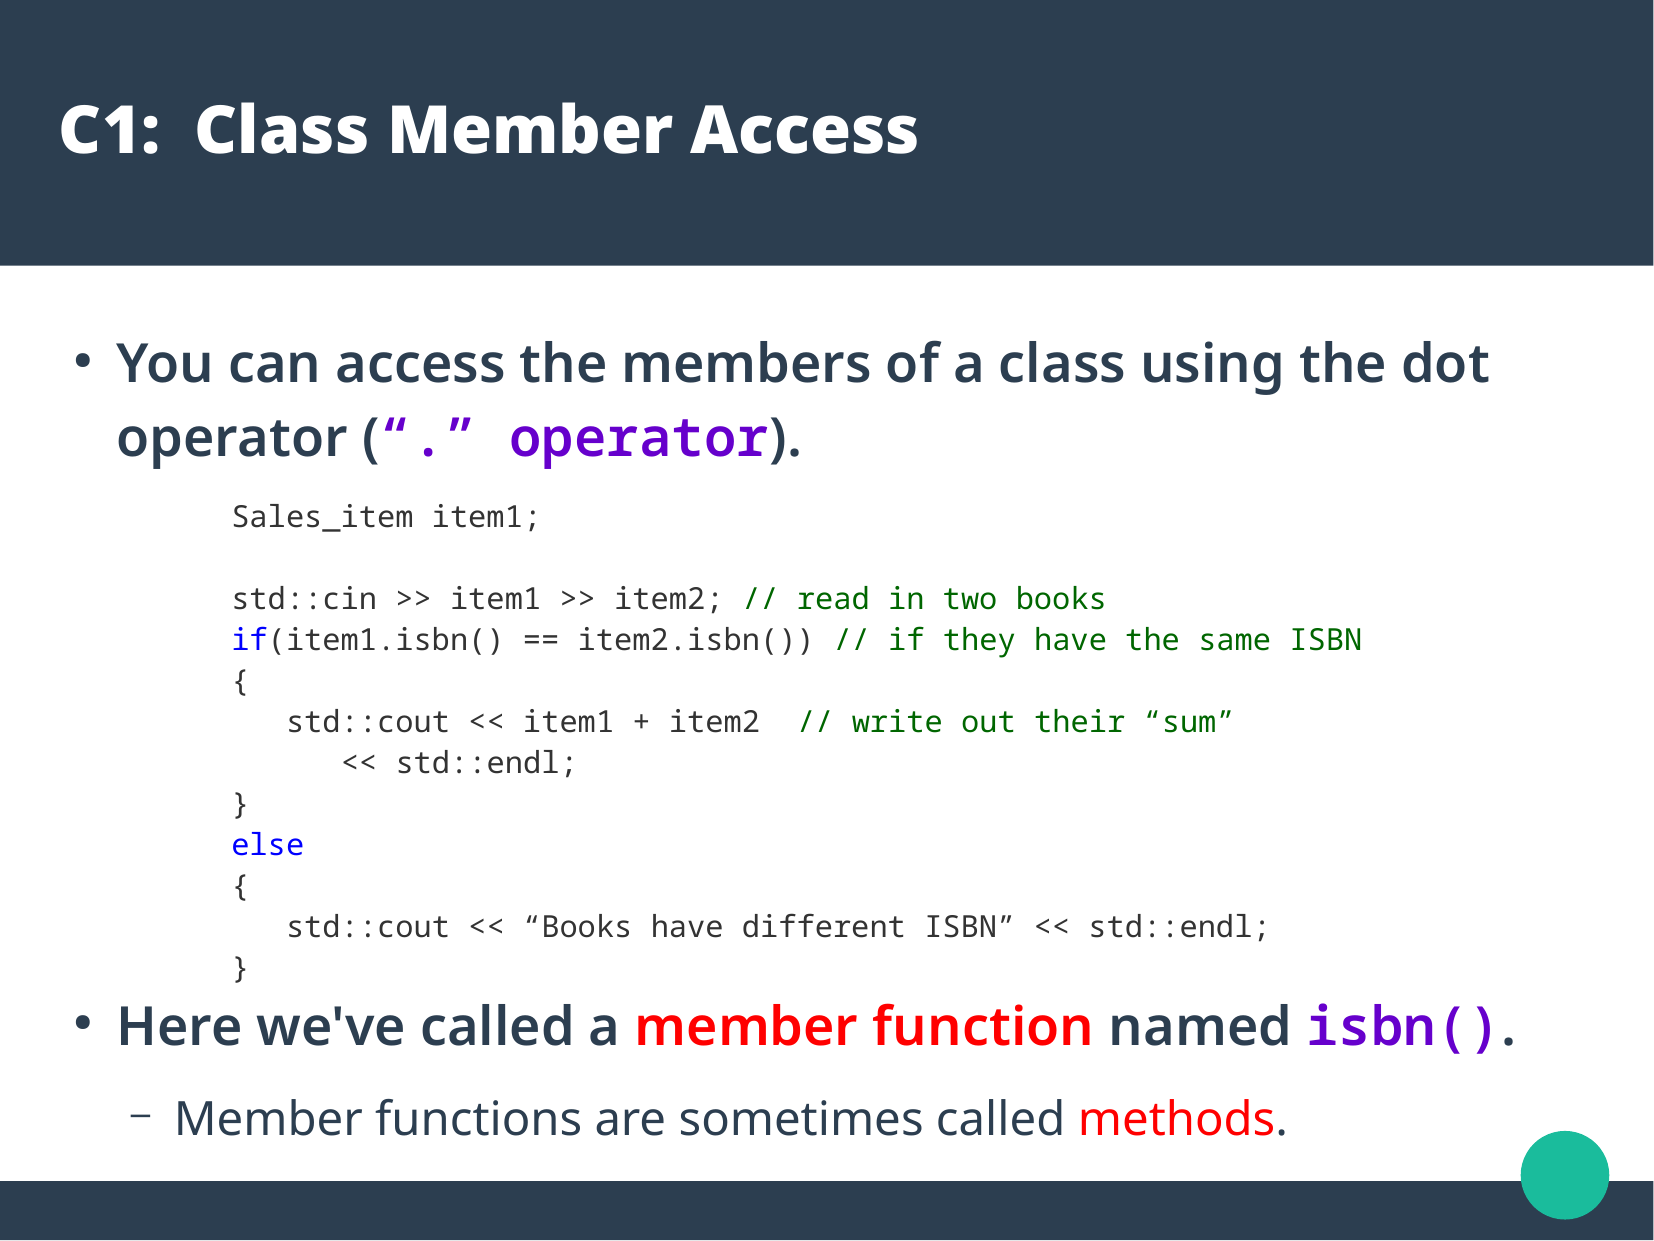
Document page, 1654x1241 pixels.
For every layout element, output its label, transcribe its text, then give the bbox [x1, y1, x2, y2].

title C1: Class Member Access [59, 49, 1595, 207]
list You can access the members of a class using the dot operator (“.” operator). Sales_item item1; std::cin >> item1 >> item2; // read in two books if(item1.isbn() == item2.isbn()) // if they have the same ISBN { std::cout << item1 + item2 // write out their “sum” << std::endl; } else { std::cout << “Books have different ISBN” << std::endl; } Here we've called a member function named isbn(). Member functions are sometimes called methods. [59, 324, 1595, 1152]
